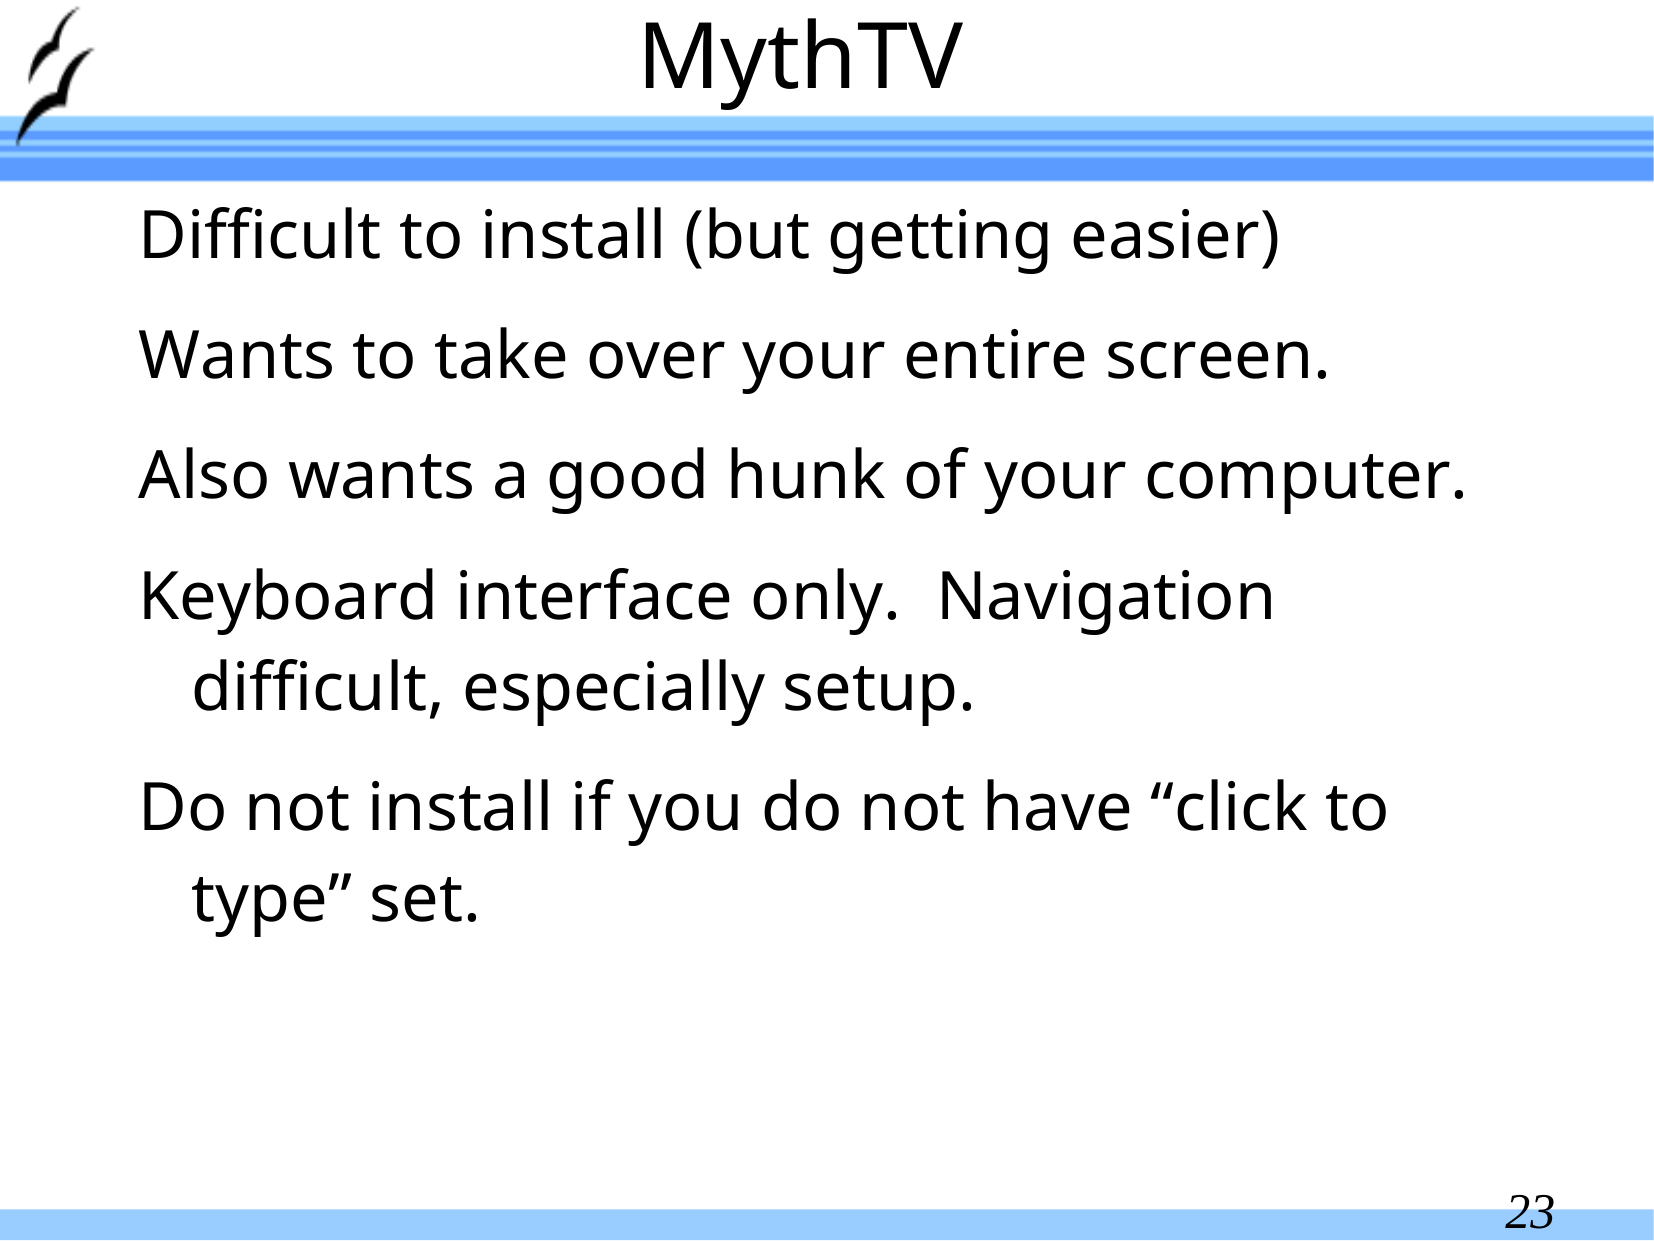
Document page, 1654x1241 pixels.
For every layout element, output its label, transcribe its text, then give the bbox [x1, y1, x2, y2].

picture [0, 0, 1654, 188]
list Difficult to install (but getting easier) Wants to take over your entire screen. Also wants a good hunk of your computer. Keyboard interface only. Navigation difficult, especially setup. Do not install if you do not have “click to type” set. [120, 187, 1533, 1195]
title MythTV [94, 0, 1507, 121]
